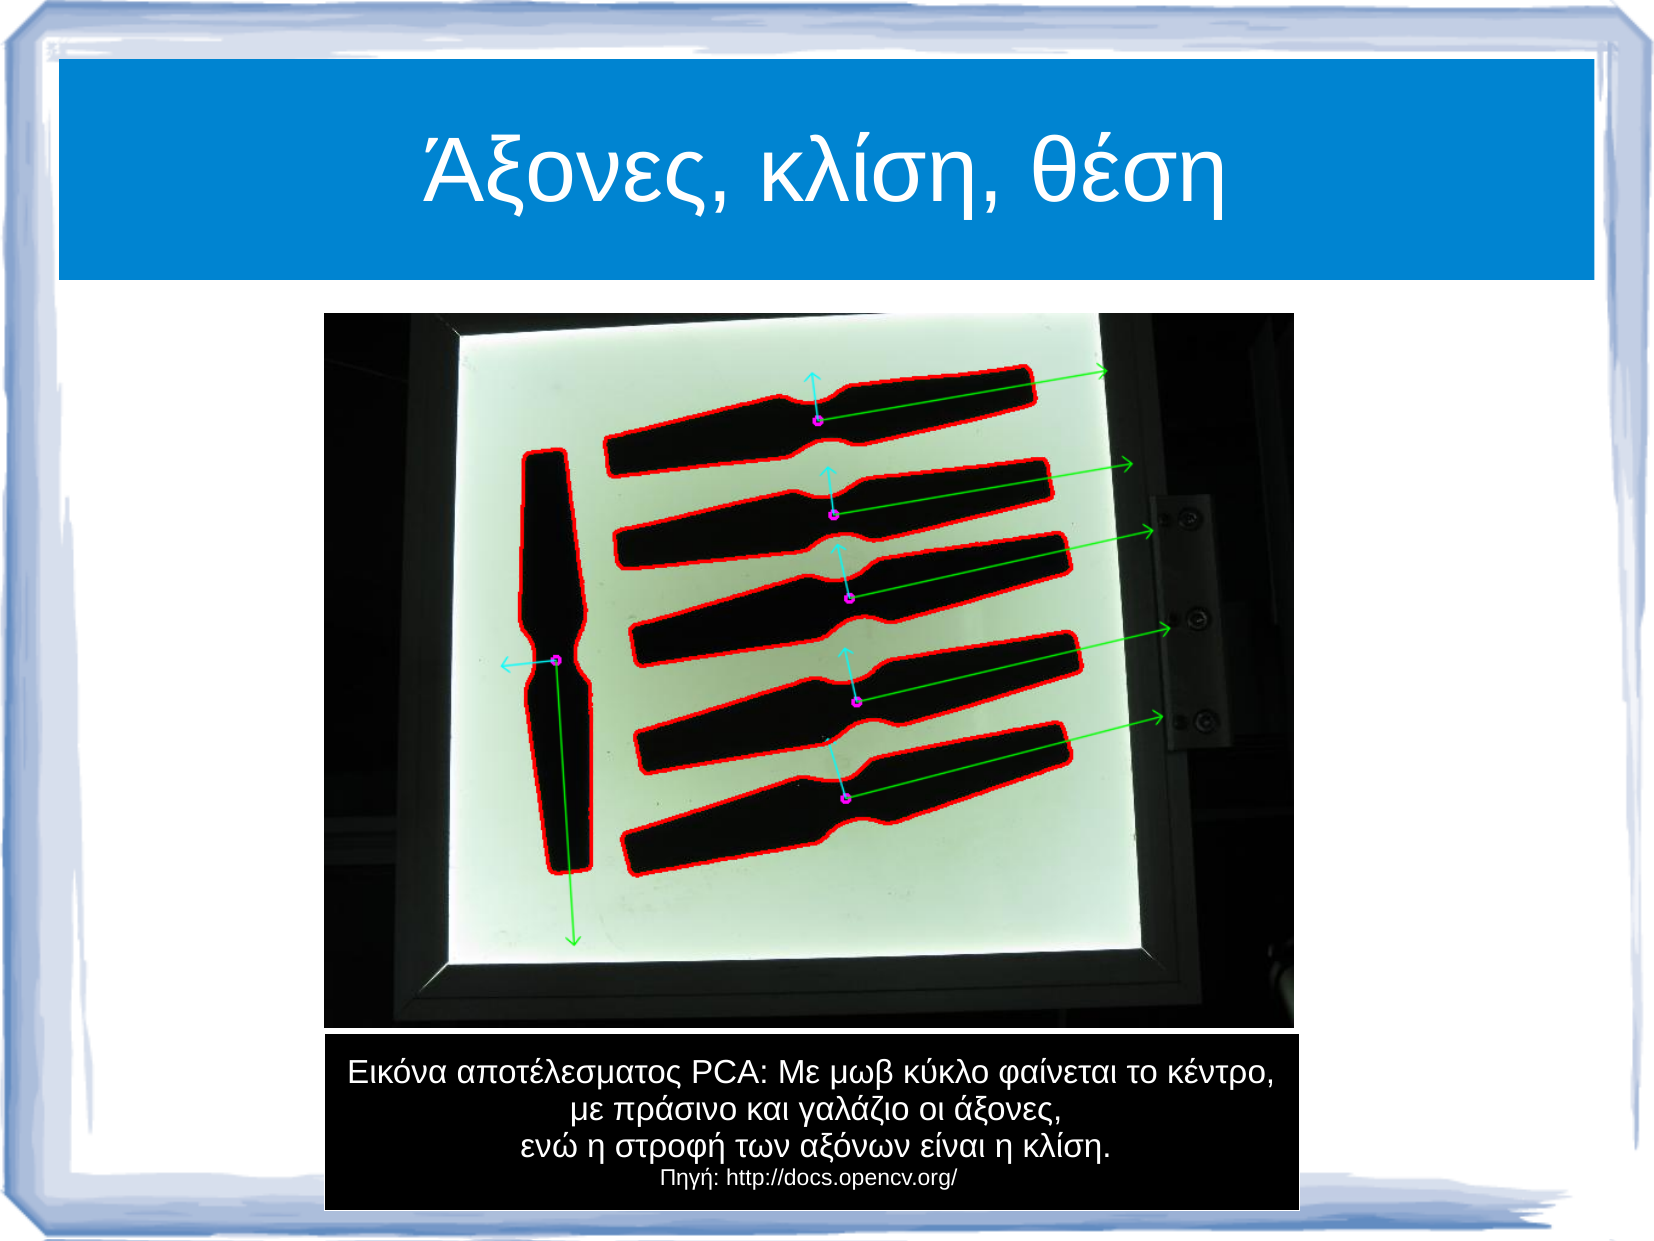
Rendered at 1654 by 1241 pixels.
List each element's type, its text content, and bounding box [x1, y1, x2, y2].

picture [0, 0, 1654, 1241]
title Άξονες, κλίση, θέση [59, 59, 1595, 280]
text_box Εικόνα αποτέλεσματος PCA: Με μωβ κύκλο φαίνεται το κέντρο, με πράσινο και γαλάζιο οι άξονες, ενώ η στροφή των αξόνων είναι η κλίση. Πηγή: http://docs.opencv.org/ [324, 1033, 1300, 1211]
